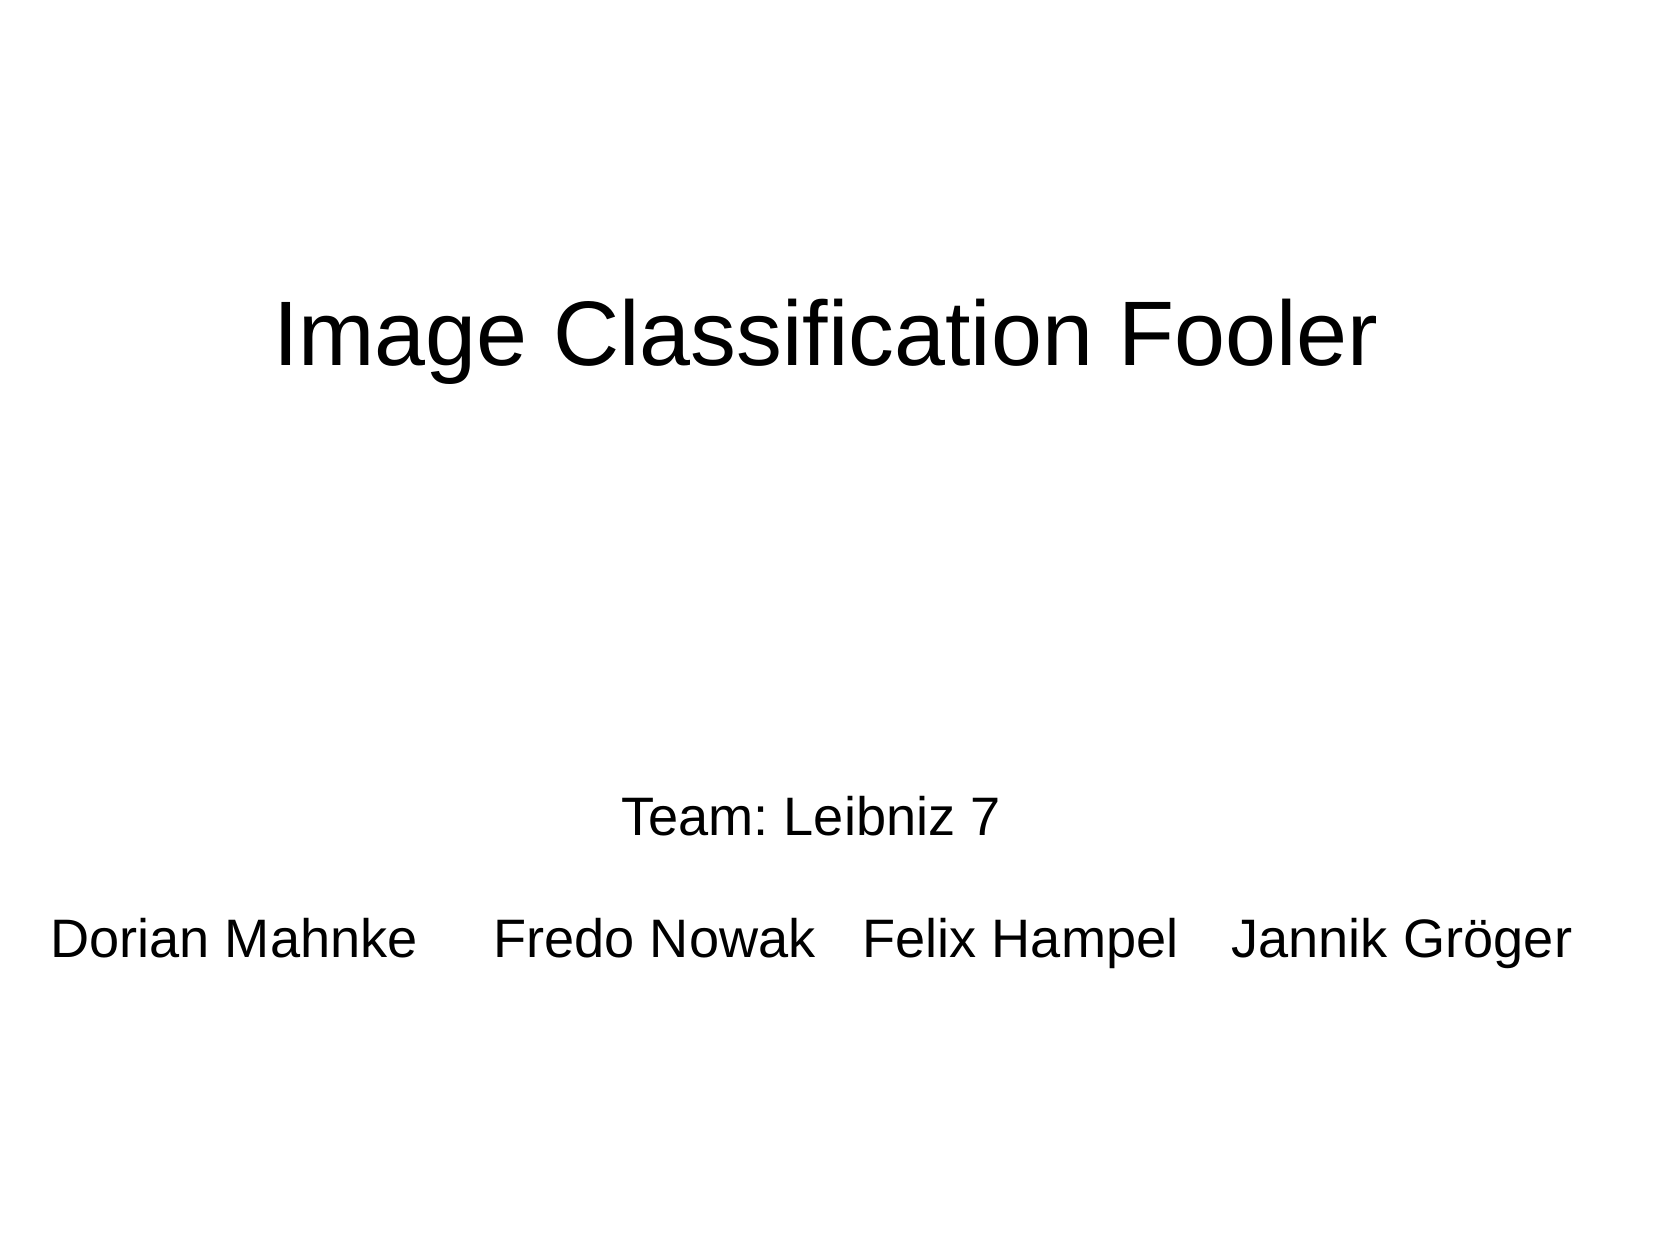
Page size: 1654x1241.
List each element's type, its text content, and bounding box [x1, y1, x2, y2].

title Image Classification Fooler [82, 229, 1571, 438]
text_box Team: Leibniz 7 Dorian Mahnke Fredo Nowak Felix Hampel Jannik Gröger [35, 779, 1607, 1185]
